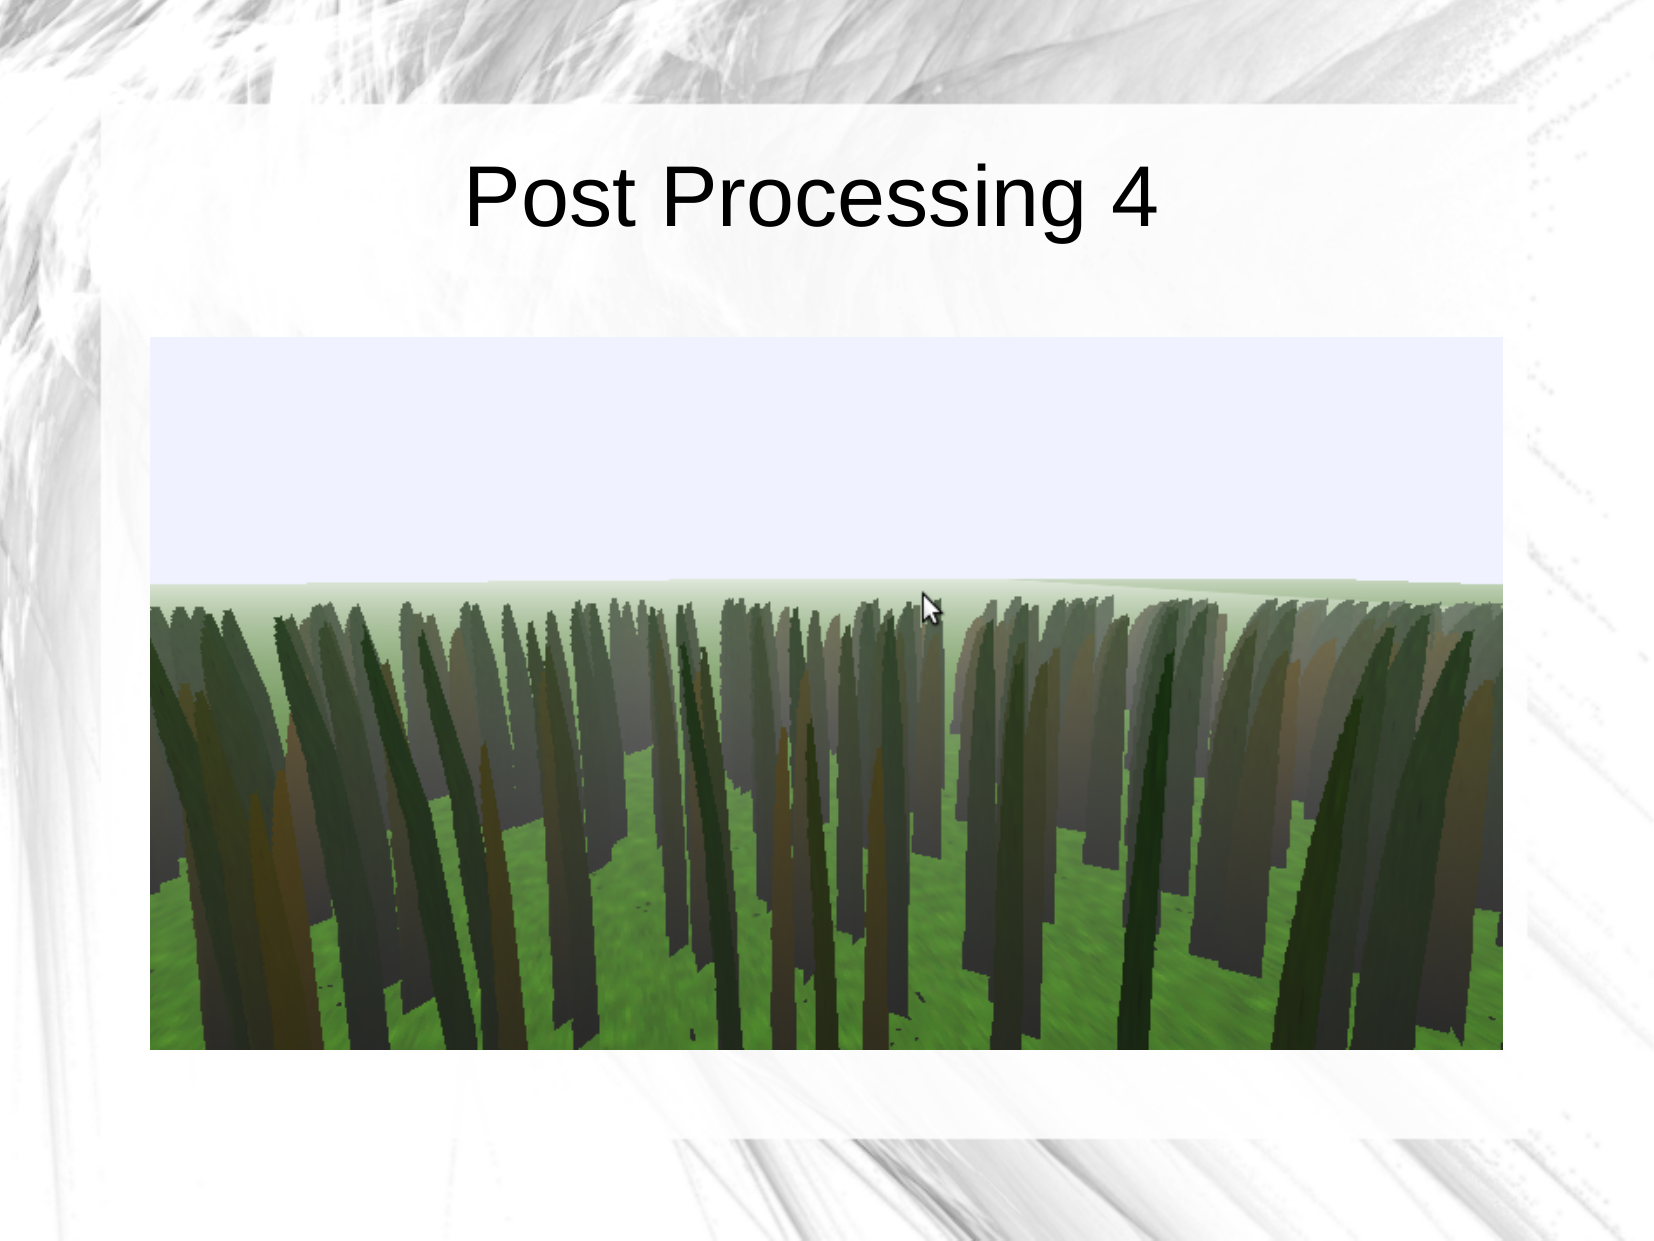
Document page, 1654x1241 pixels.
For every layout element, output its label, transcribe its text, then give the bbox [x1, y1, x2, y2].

picture [0, 0, 1654, 1241]
title Post Processing 4 [118, 112, 1506, 281]
